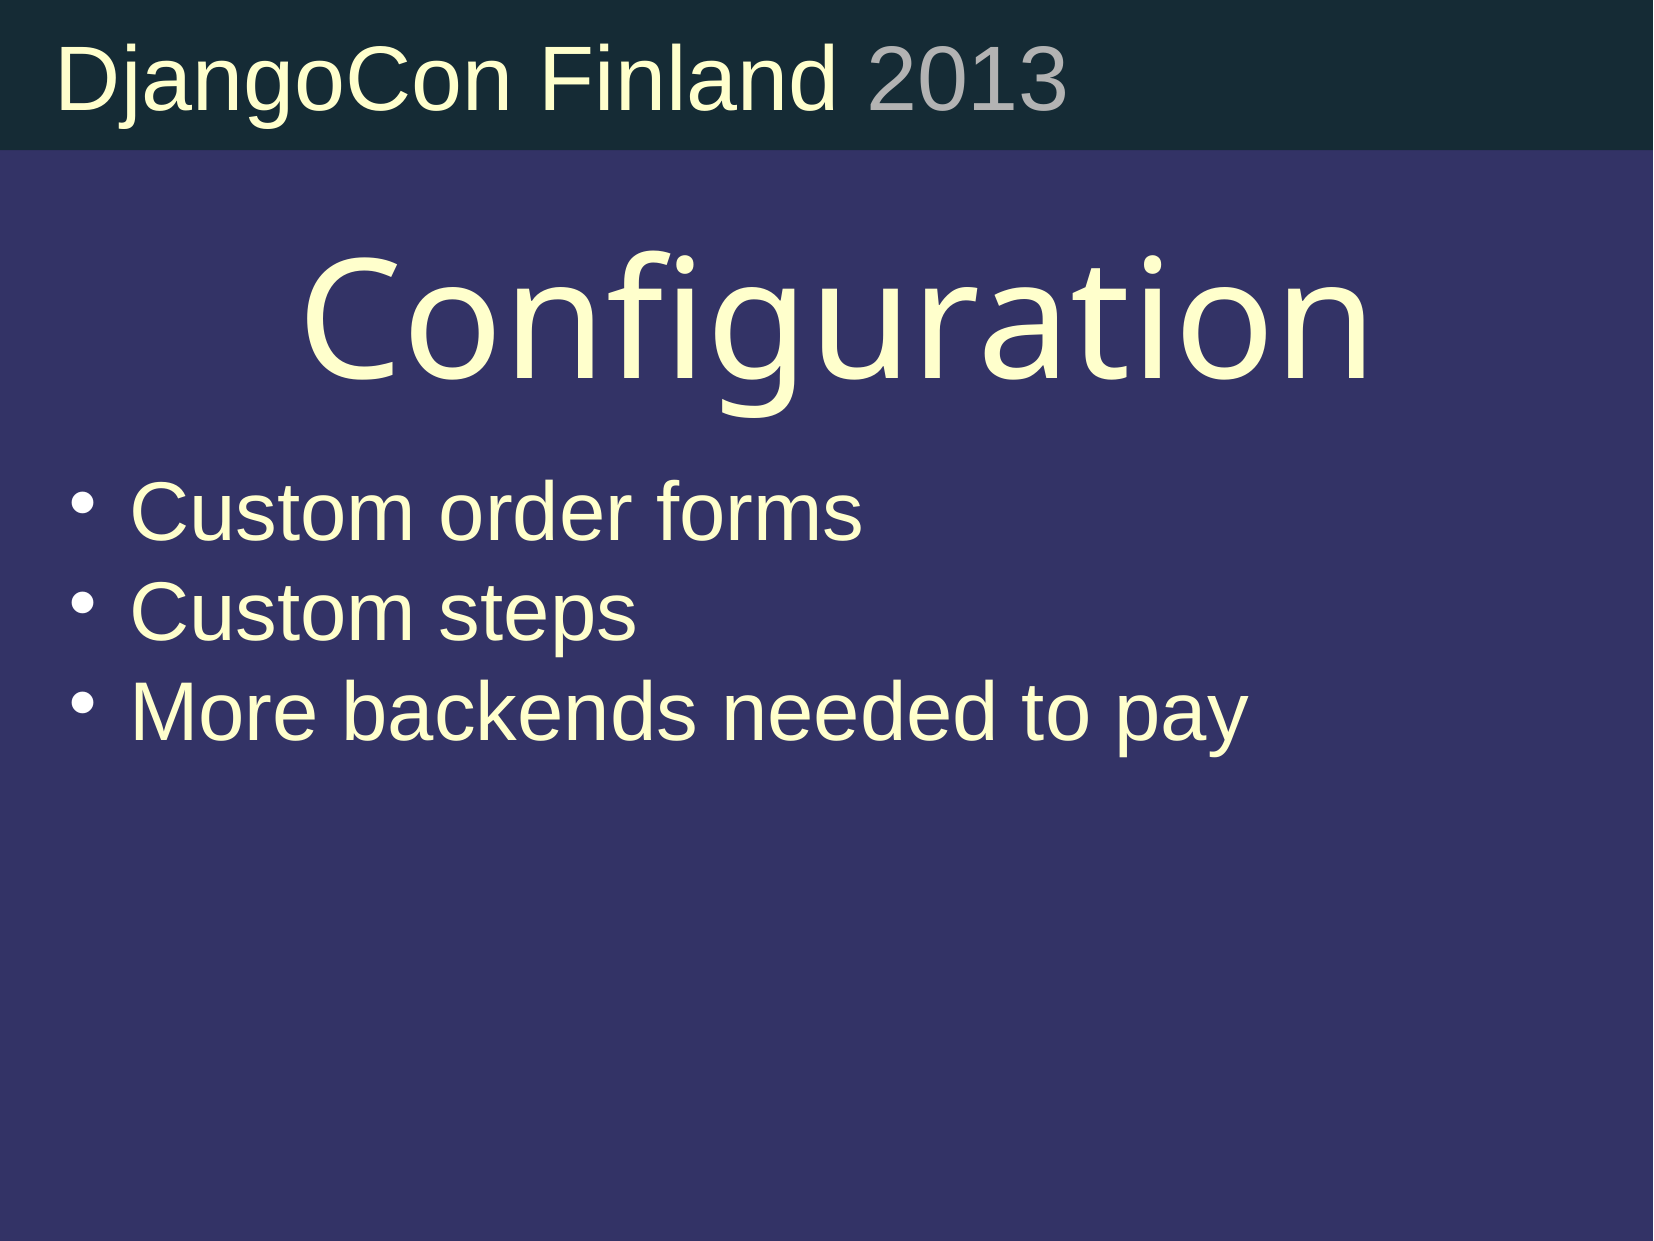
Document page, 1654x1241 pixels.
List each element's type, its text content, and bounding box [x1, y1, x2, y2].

title DjangoCon Finland 2013 [37, 0, 1088, 131]
subtitle Configuration [26, 215, 1651, 413]
text_box Custom order forms Custom steps More backends needed to pay [53, 449, 1613, 1163]
text_box [0, 0, 1653, 151]
